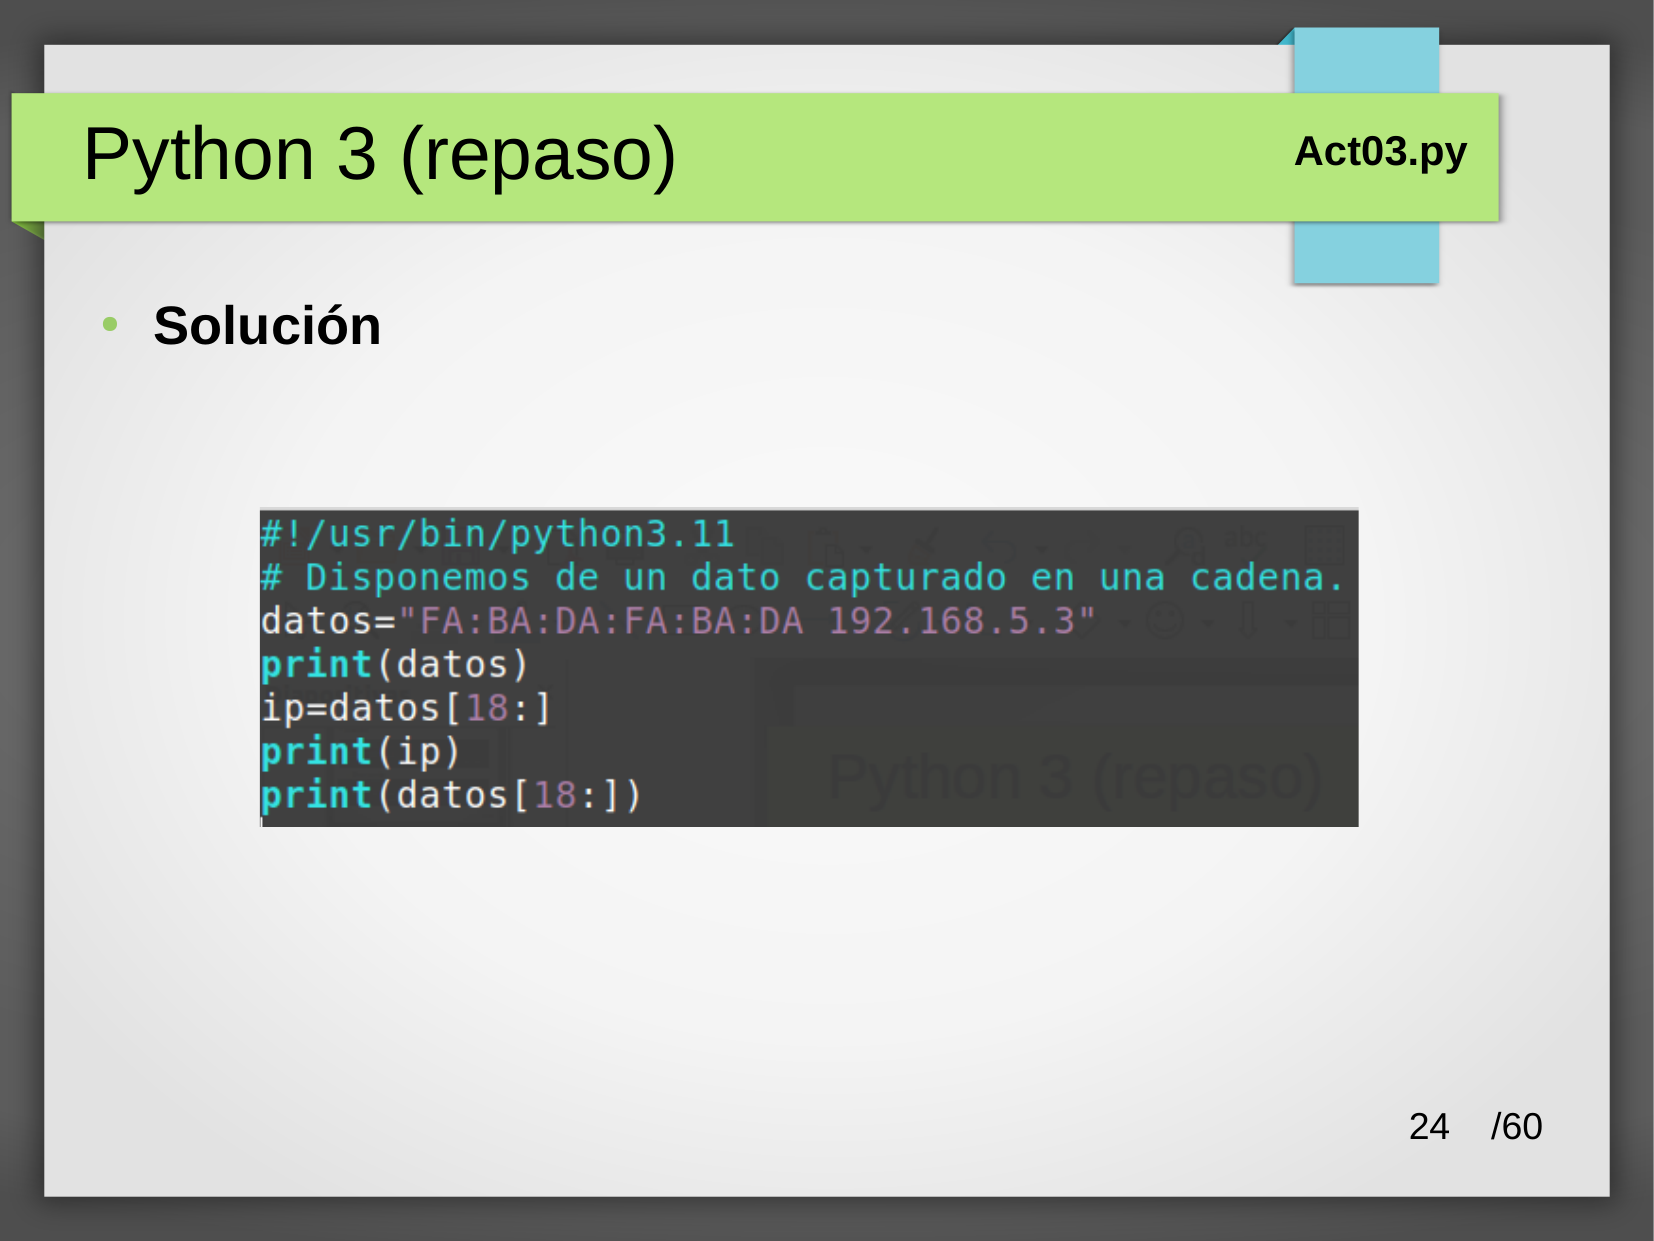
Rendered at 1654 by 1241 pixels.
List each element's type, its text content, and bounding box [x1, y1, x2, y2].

text_box <número> [1393, 1098, 1476, 1169]
text_box /60 [1476, 1098, 1644, 1169]
picture [0, 0, 1654, 1241]
list Solución [82, 295, 1571, 1015]
title Python 3 (repaso) [82, 94, 1264, 213]
text_box Act03.py [1279, 120, 1489, 229]
